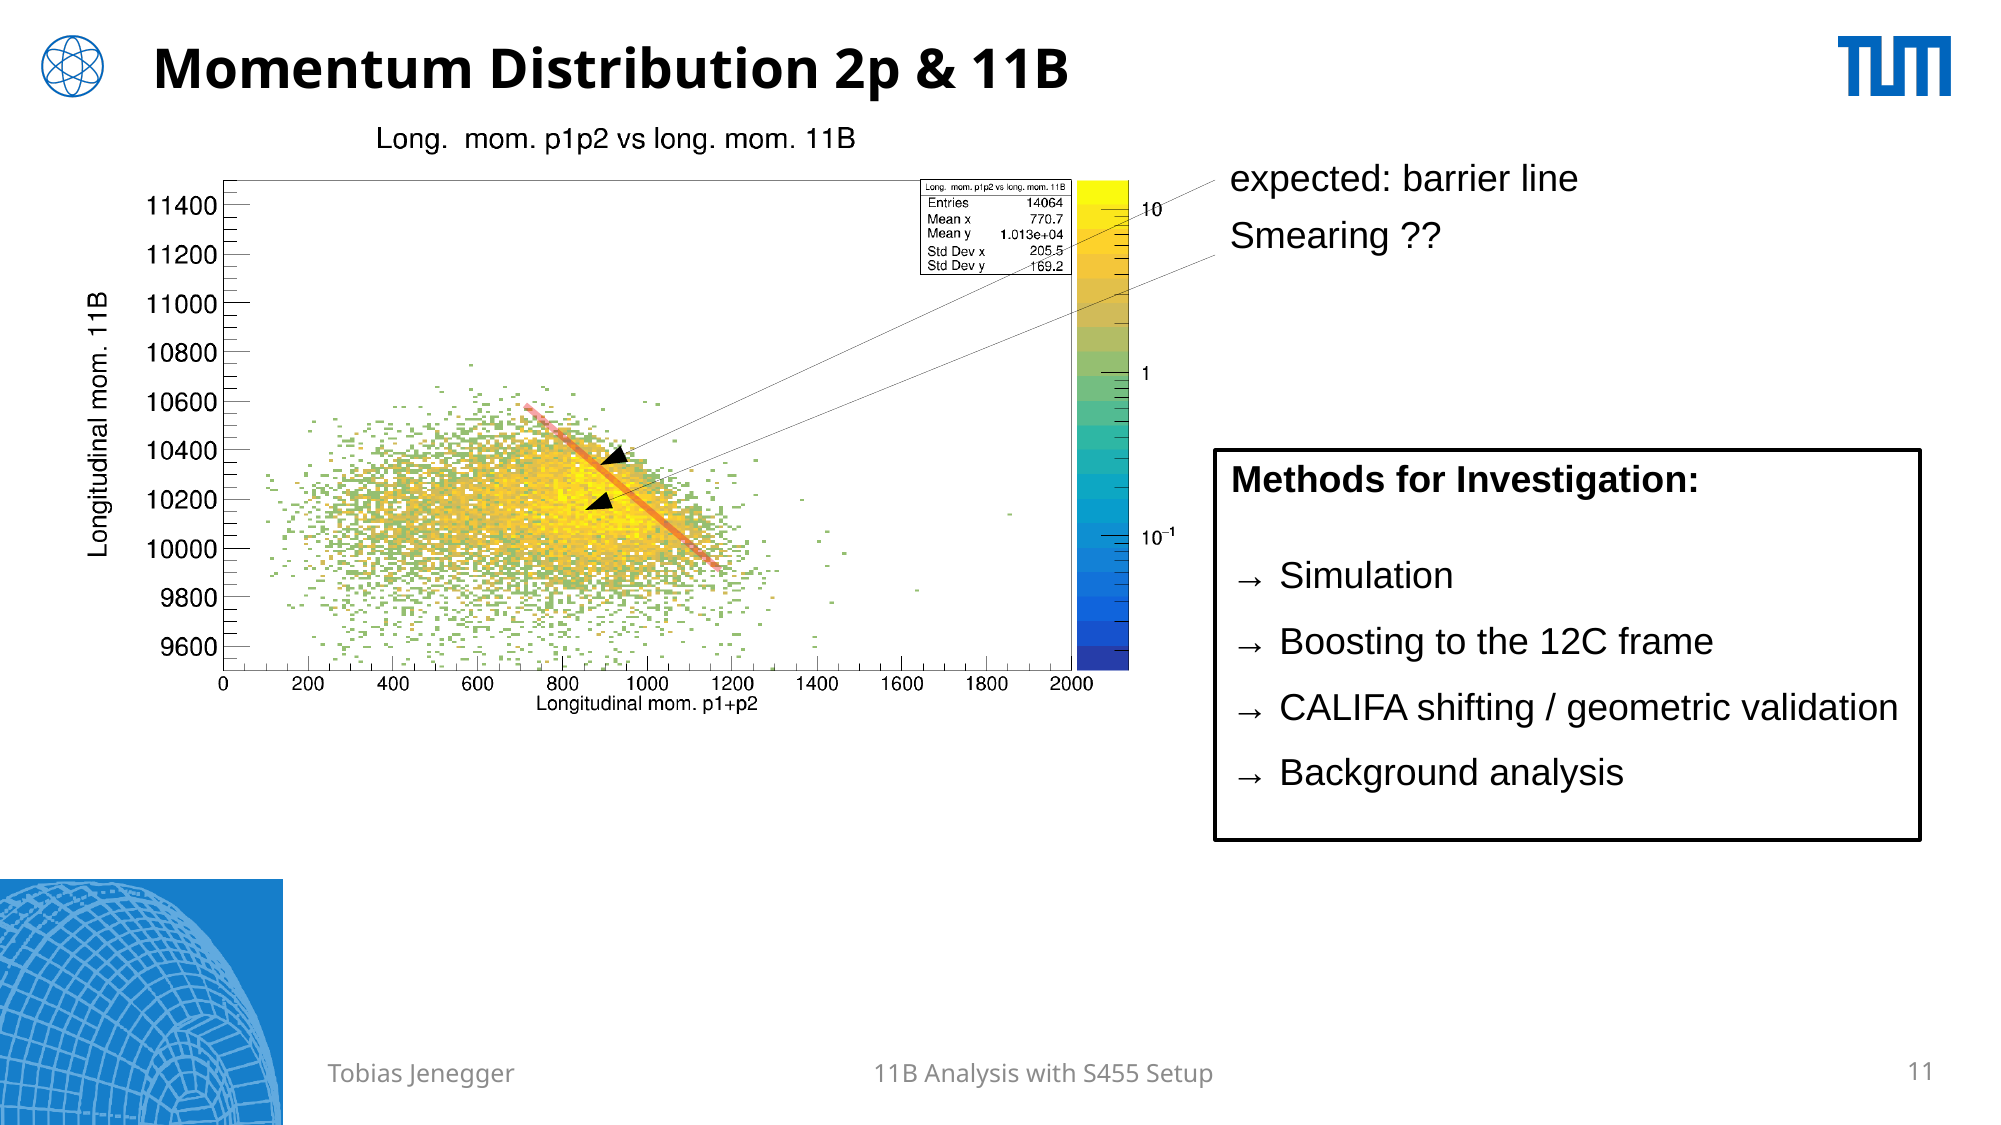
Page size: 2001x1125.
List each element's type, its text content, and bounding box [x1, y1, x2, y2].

text_box Smearing ?? [1215, 207, 1906, 420]
text_box Methods for Investigation: → Simulation → Boosting to the 12C frame → CALIFA shifting / geometric validation → Background analysis [1215, 450, 1921, 841]
text_box expected: barrier line [1215, 149, 1951, 207]
picture [36, 30, 108, 101]
footer 11B Analysis with S455 Setup [662, 1042, 1425, 1103]
picture [1838, 36, 1951, 96]
picture [0, 879, 283, 1125]
slide_number <number> [1500, 1042, 1951, 1103]
picture [45, 119, 1186, 732]
picture [602, 195, 1186, 490]
slide_number Tobias Jenegger [312, 1042, 588, 1103]
title Momentum Distribution 2p & 11B [137, 32, 1809, 109]
